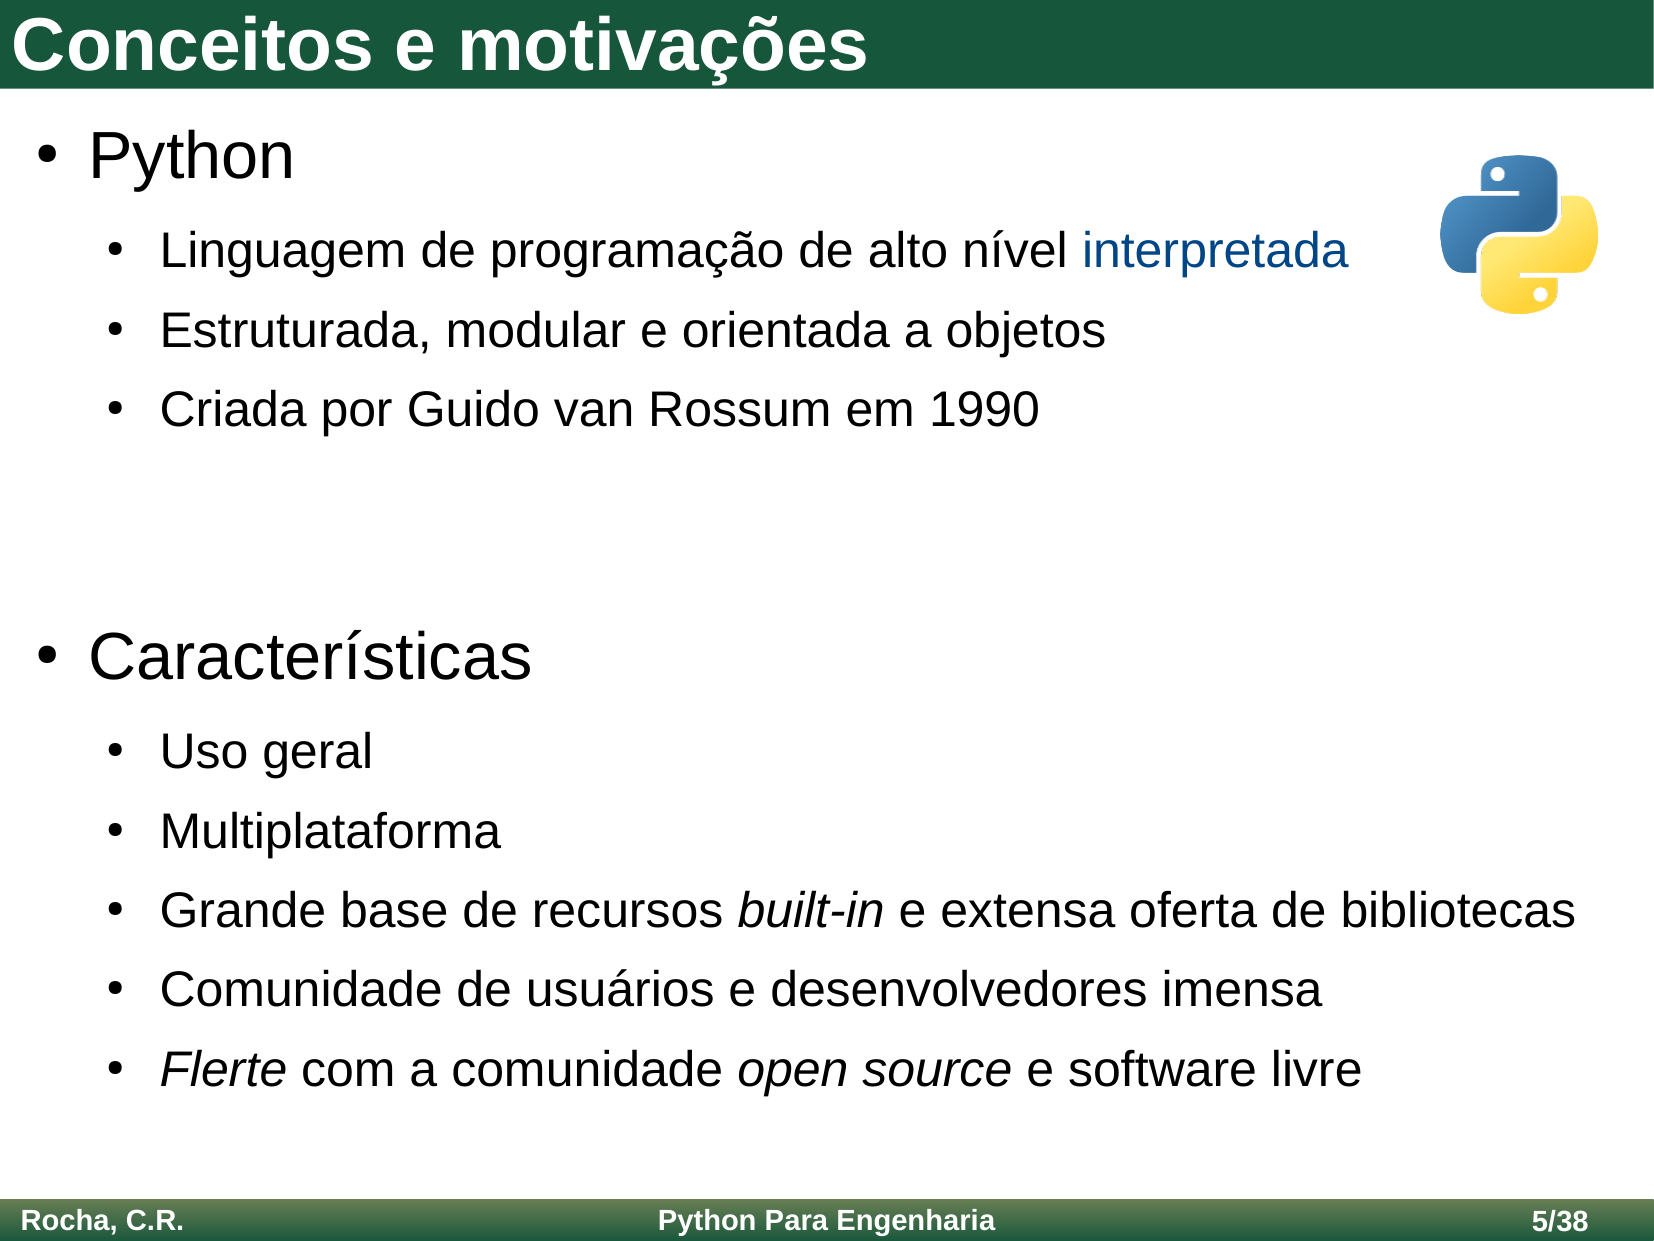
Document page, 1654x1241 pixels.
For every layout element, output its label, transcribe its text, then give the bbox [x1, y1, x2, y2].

title Conceitos e motivações [11, 0, 1625, 89]
picture [1440, 155, 1598, 314]
list Python Linguagem de programação de alto nível interpretada Estruturada, modular e orientada a objetos Criada por Guido van Rossum em 1990 Características Uso geral Multiplataforma Grande base de recursos built-in e extensa oferta de bibliotecas Comunidade de usuários e desenvolvedores imensa Flerte com a comunidade open source e software livre [17, 118, 1625, 1152]
